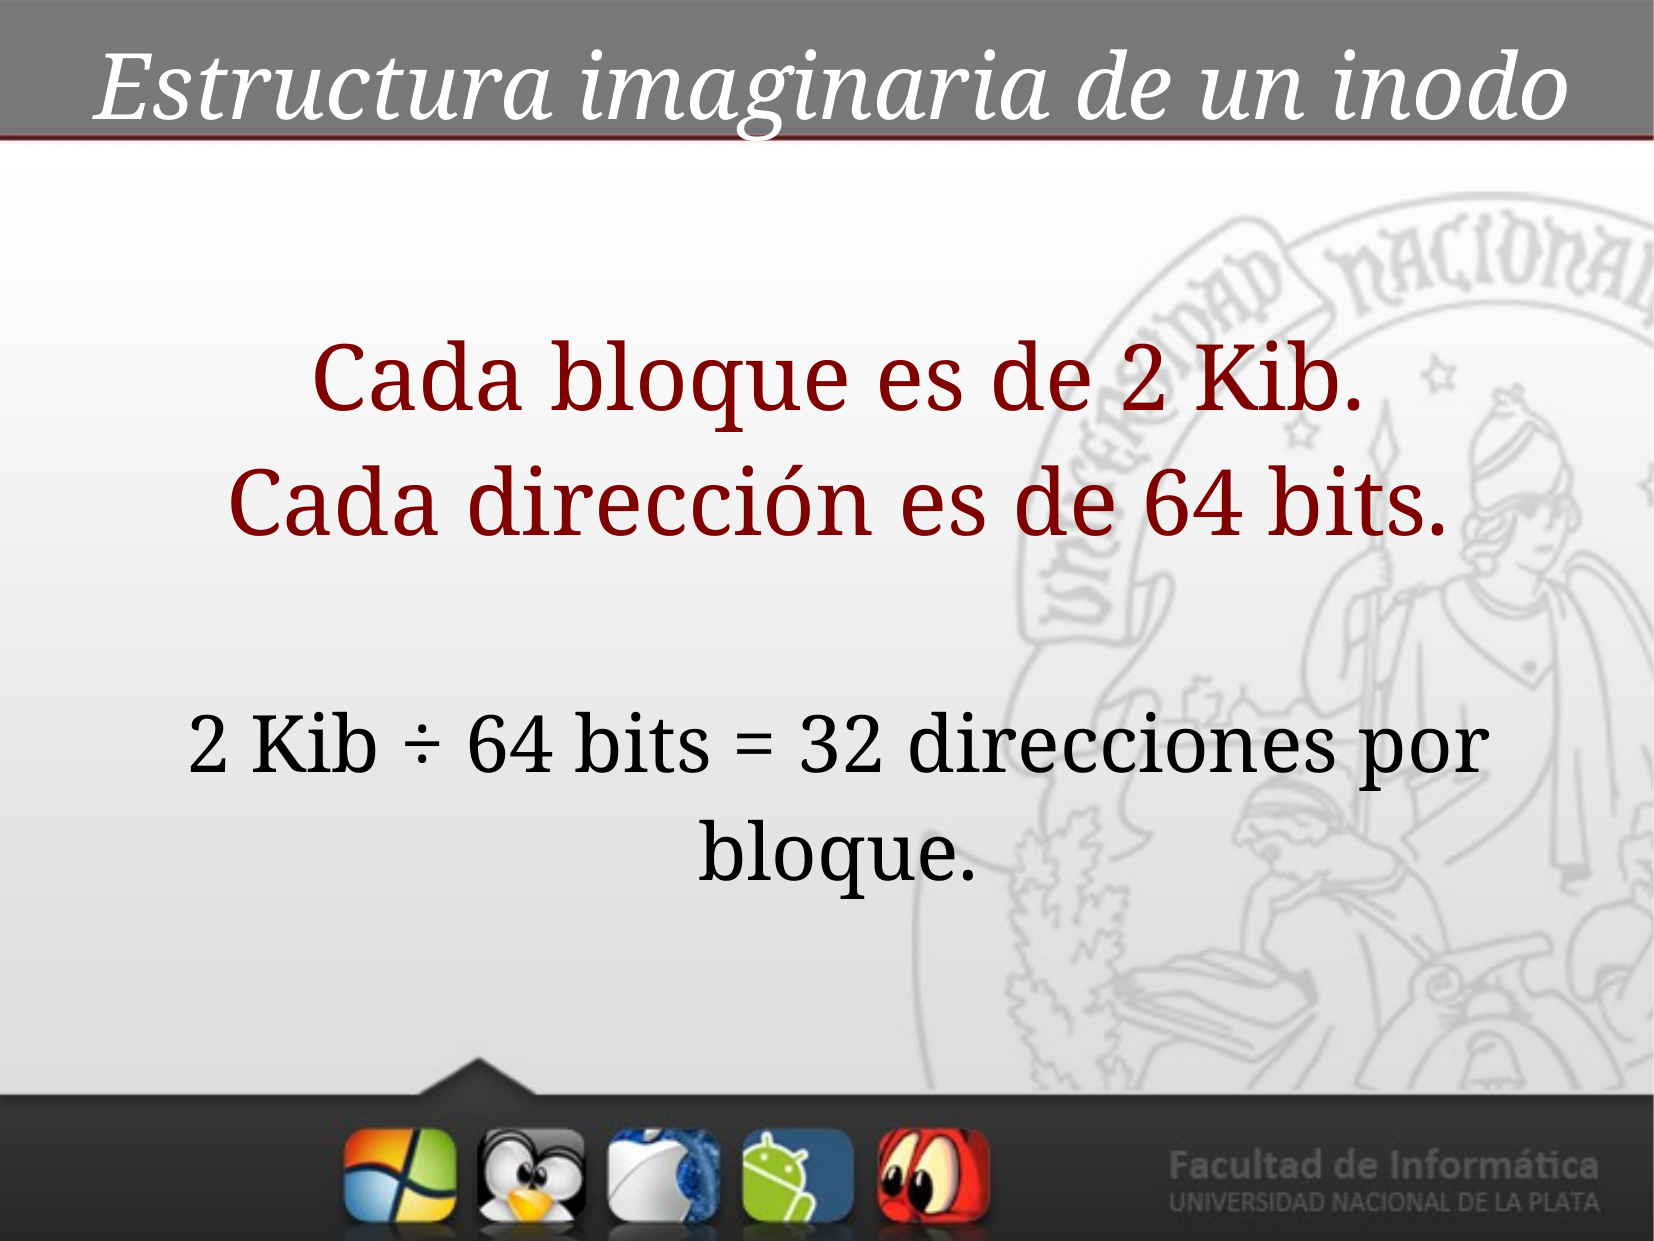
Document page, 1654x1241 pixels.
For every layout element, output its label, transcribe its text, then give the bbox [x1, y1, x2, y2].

subtitle Cada bloque es de 2 Kib. Cada dirección es de 64 bits. 2 Kib ÷ 64 bits = 32 direcciones por bloque. [59, 153, 1619, 1063]
picture [0, 0, 1654, 1241]
title Estructura imaginaria de un inodo [84, 25, 1573, 142]
